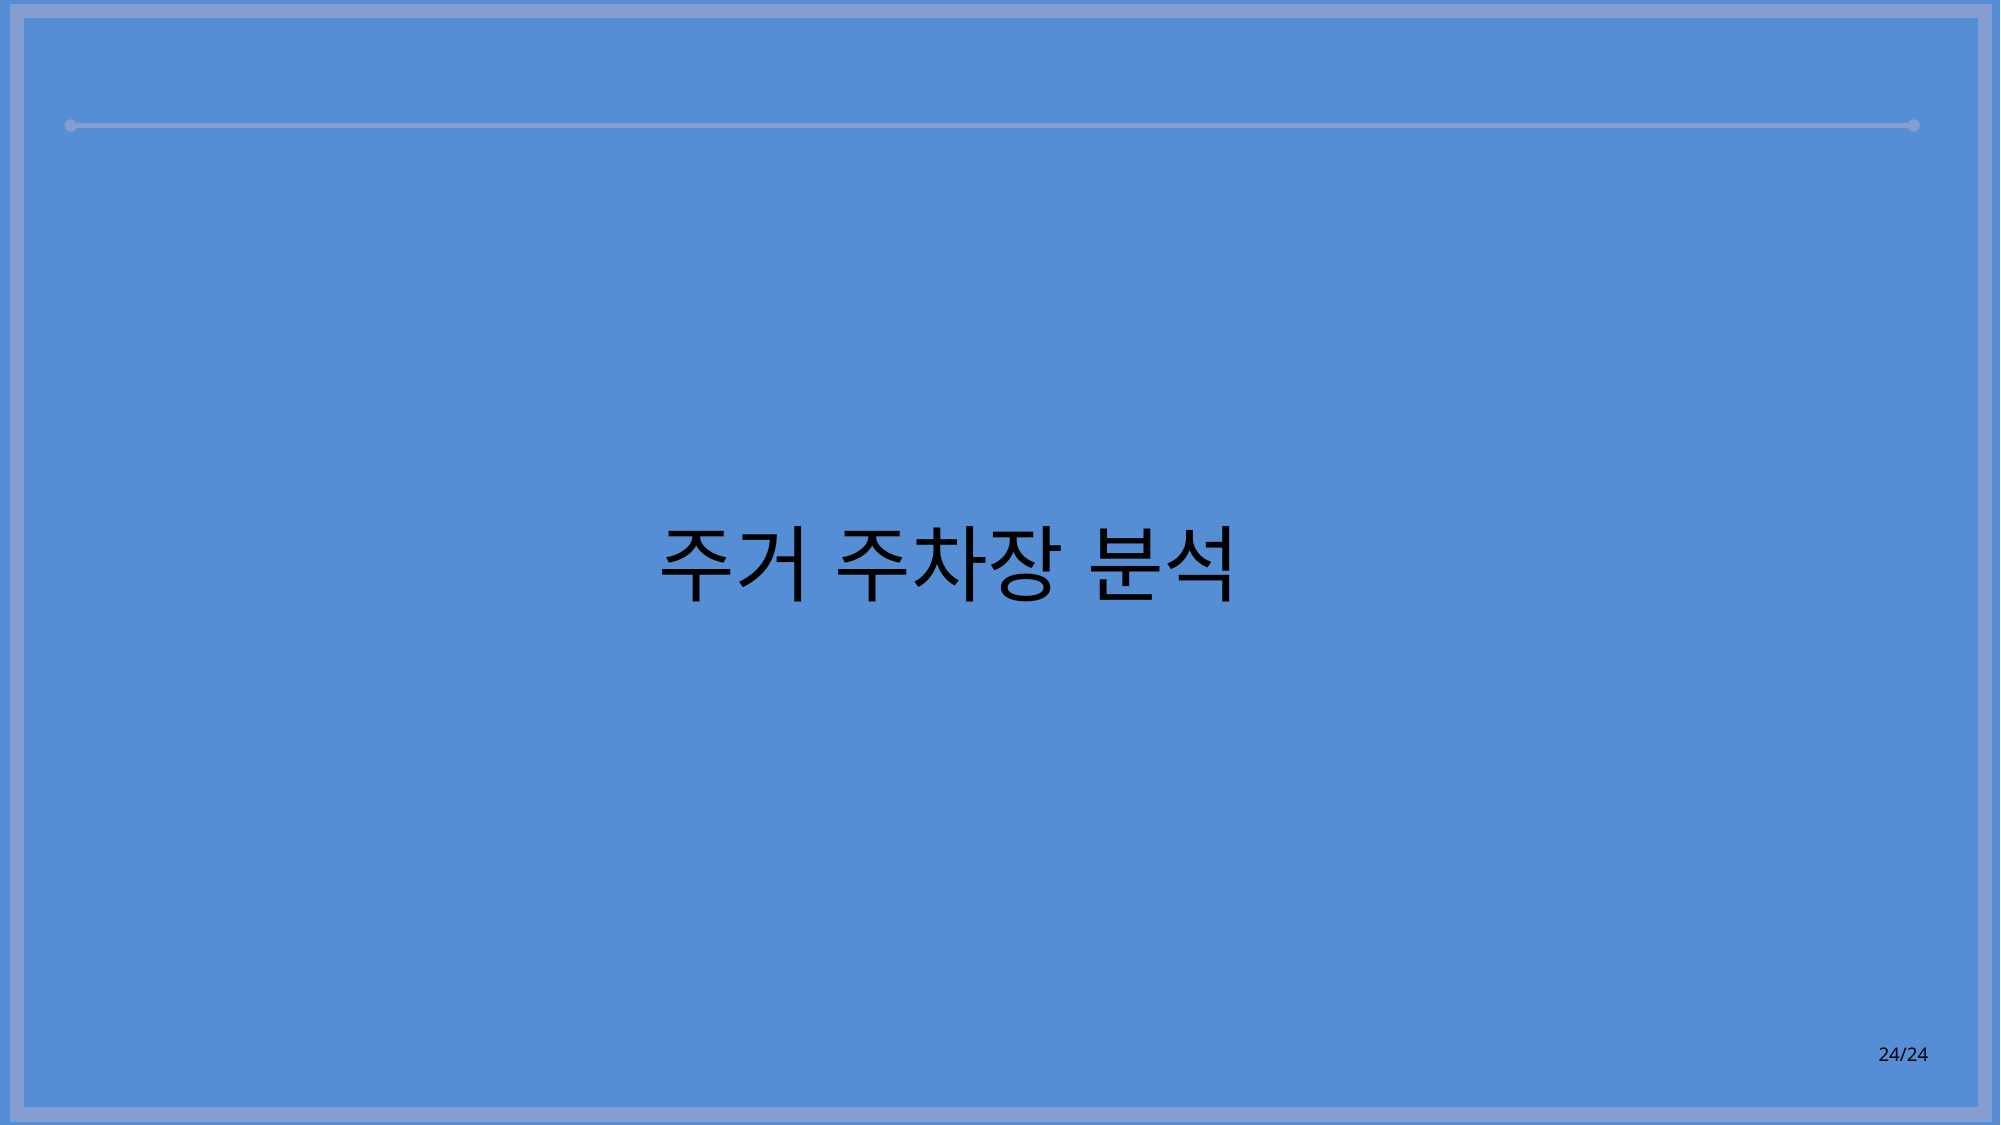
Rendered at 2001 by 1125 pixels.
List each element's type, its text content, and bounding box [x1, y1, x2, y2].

text_box 주거 주차장 분석 [643, 504, 1356, 620]
